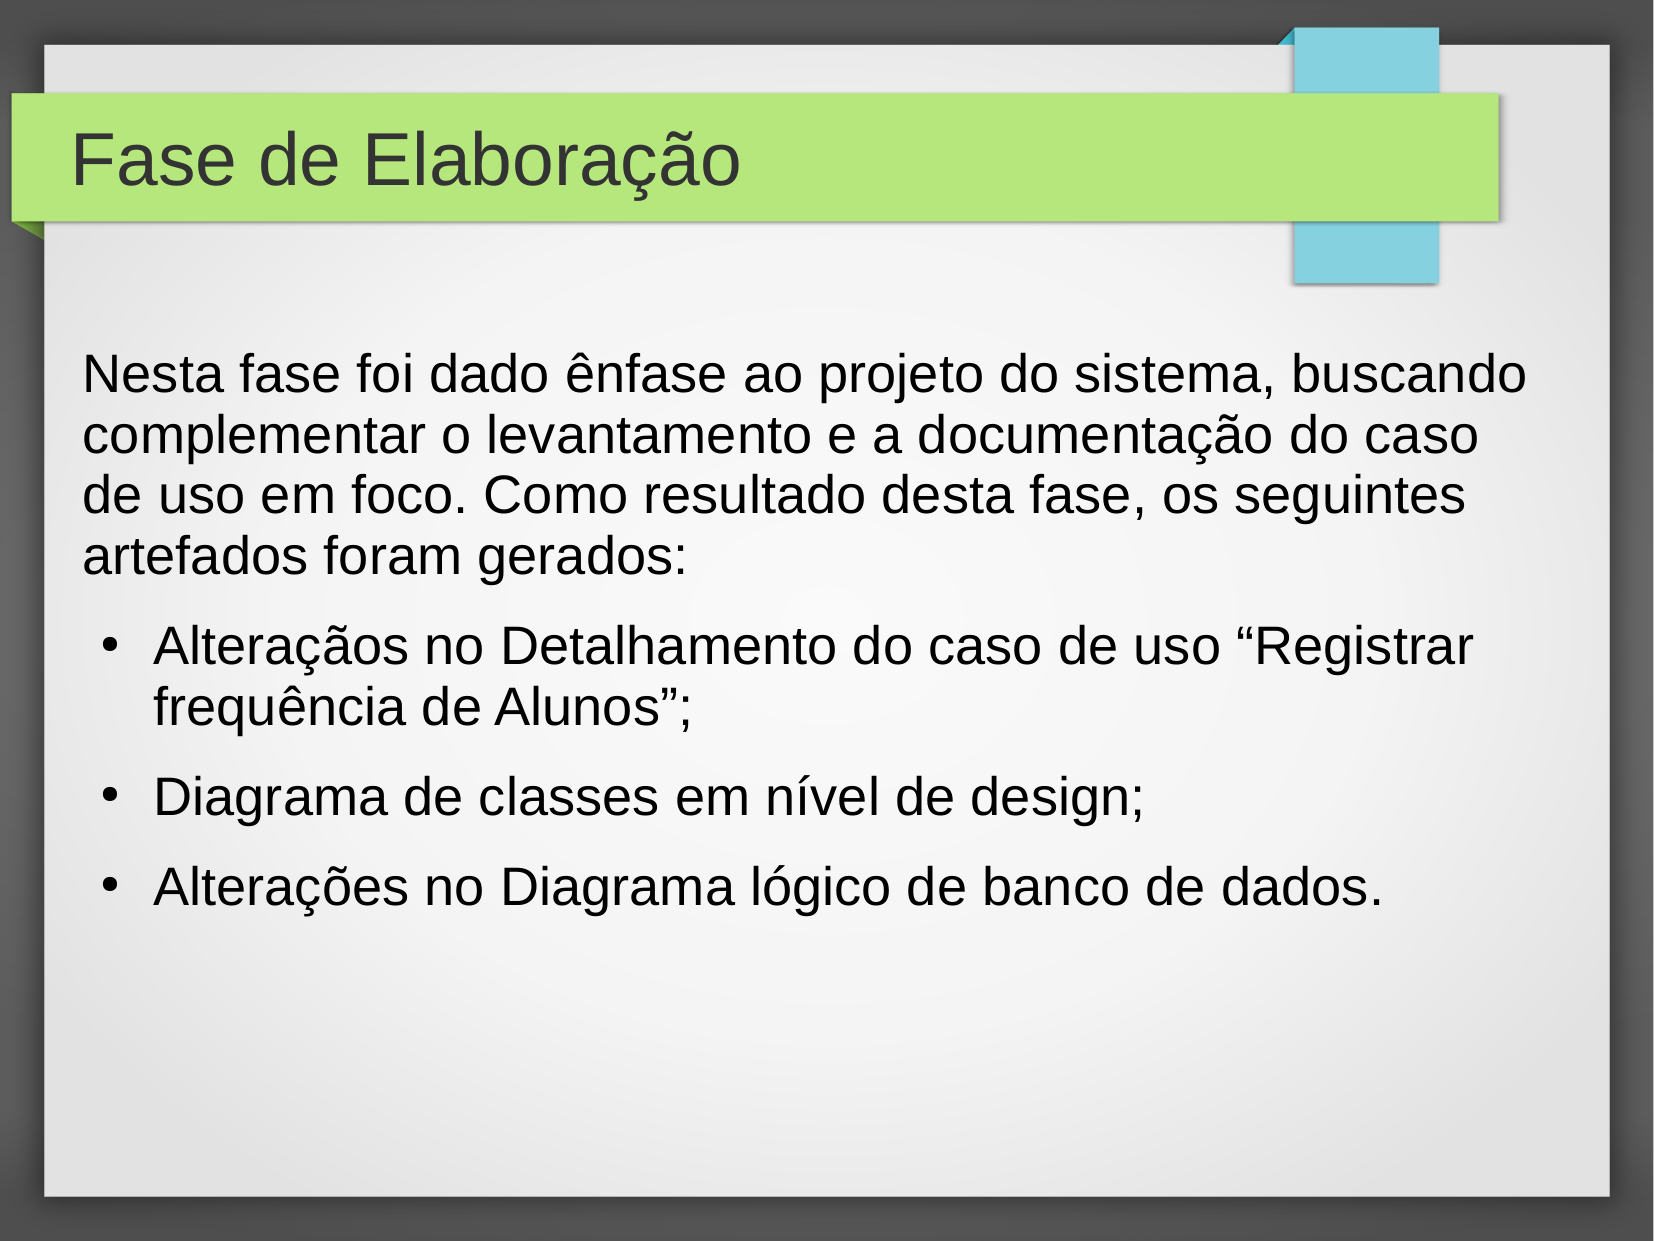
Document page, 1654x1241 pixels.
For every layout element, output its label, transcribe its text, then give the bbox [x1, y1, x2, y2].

picture [0, 0, 1654, 1241]
list Nesta fase foi dado ênfase ao projeto do sistema, buscando complementar o levantamento e a documentação do caso de uso em foco. Como resultado desta fase, os seguintes artefados foram gerados: Alteraçãos no Detalhamento do caso de uso “Registrar frequência de Alunos”; Diagrama de classes em nível de design; Alterações no Diagrama lógico de banco de dados. [82, 343, 1538, 1063]
title Fase de Elaboração [70, 106, 1229, 213]
